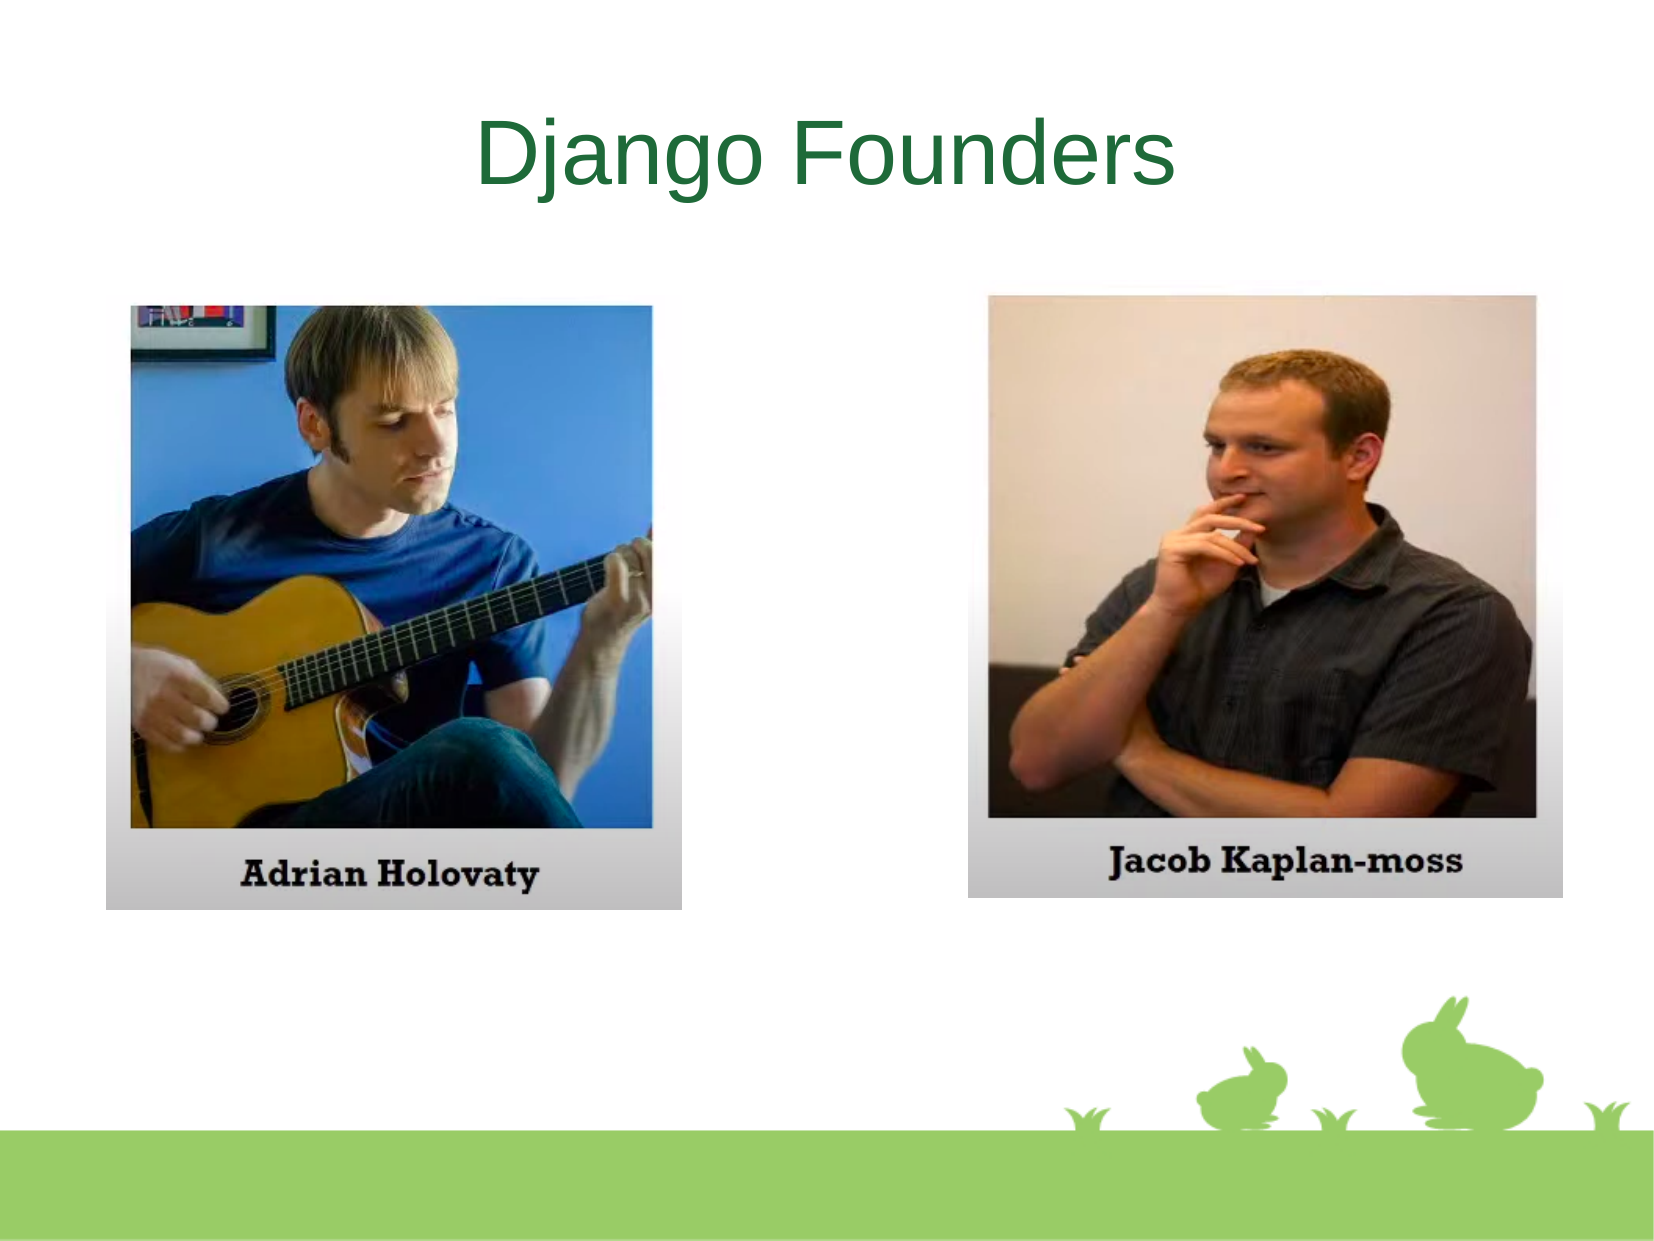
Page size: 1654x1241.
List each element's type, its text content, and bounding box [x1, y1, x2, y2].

picture [0, 0, 1654, 1241]
title Django Founders [82, 49, 1571, 257]
